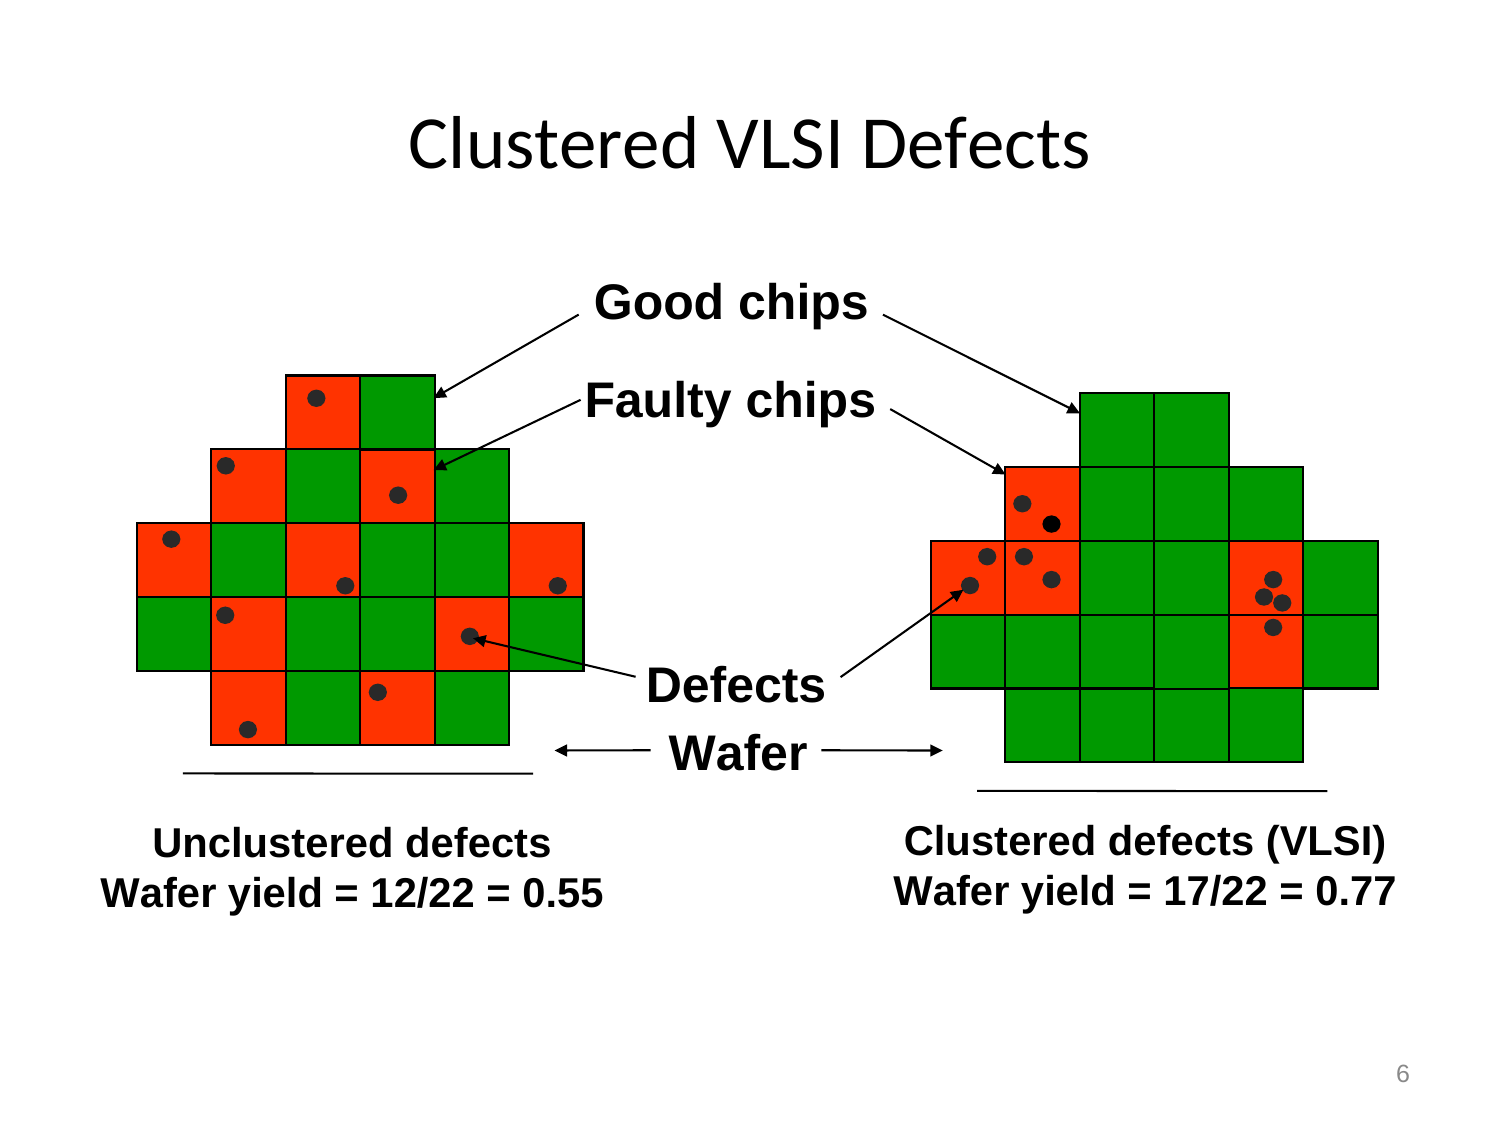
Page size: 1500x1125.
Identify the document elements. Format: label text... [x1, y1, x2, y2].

text_box [930, 392, 1378, 763]
text_box Clustered VLSI Defects [75, 45, 1426, 233]
text_box <number> [1074, 1042, 1426, 1103]
text_box [136, 375, 584, 746]
text_box Defects [630, 645, 842, 720]
text_box Good chips [579, 261, 884, 337]
text_box Clustered defects (VLSI) Wafer yield = 17/22 = 0.77 [878, 806, 1412, 921]
text_box Wafer [653, 720, 823, 788]
text_box Unclustered defects Wafer yield = 12/22 = 0.55 [85, 808, 619, 923]
text_box Faulty chips [569, 360, 892, 436]
